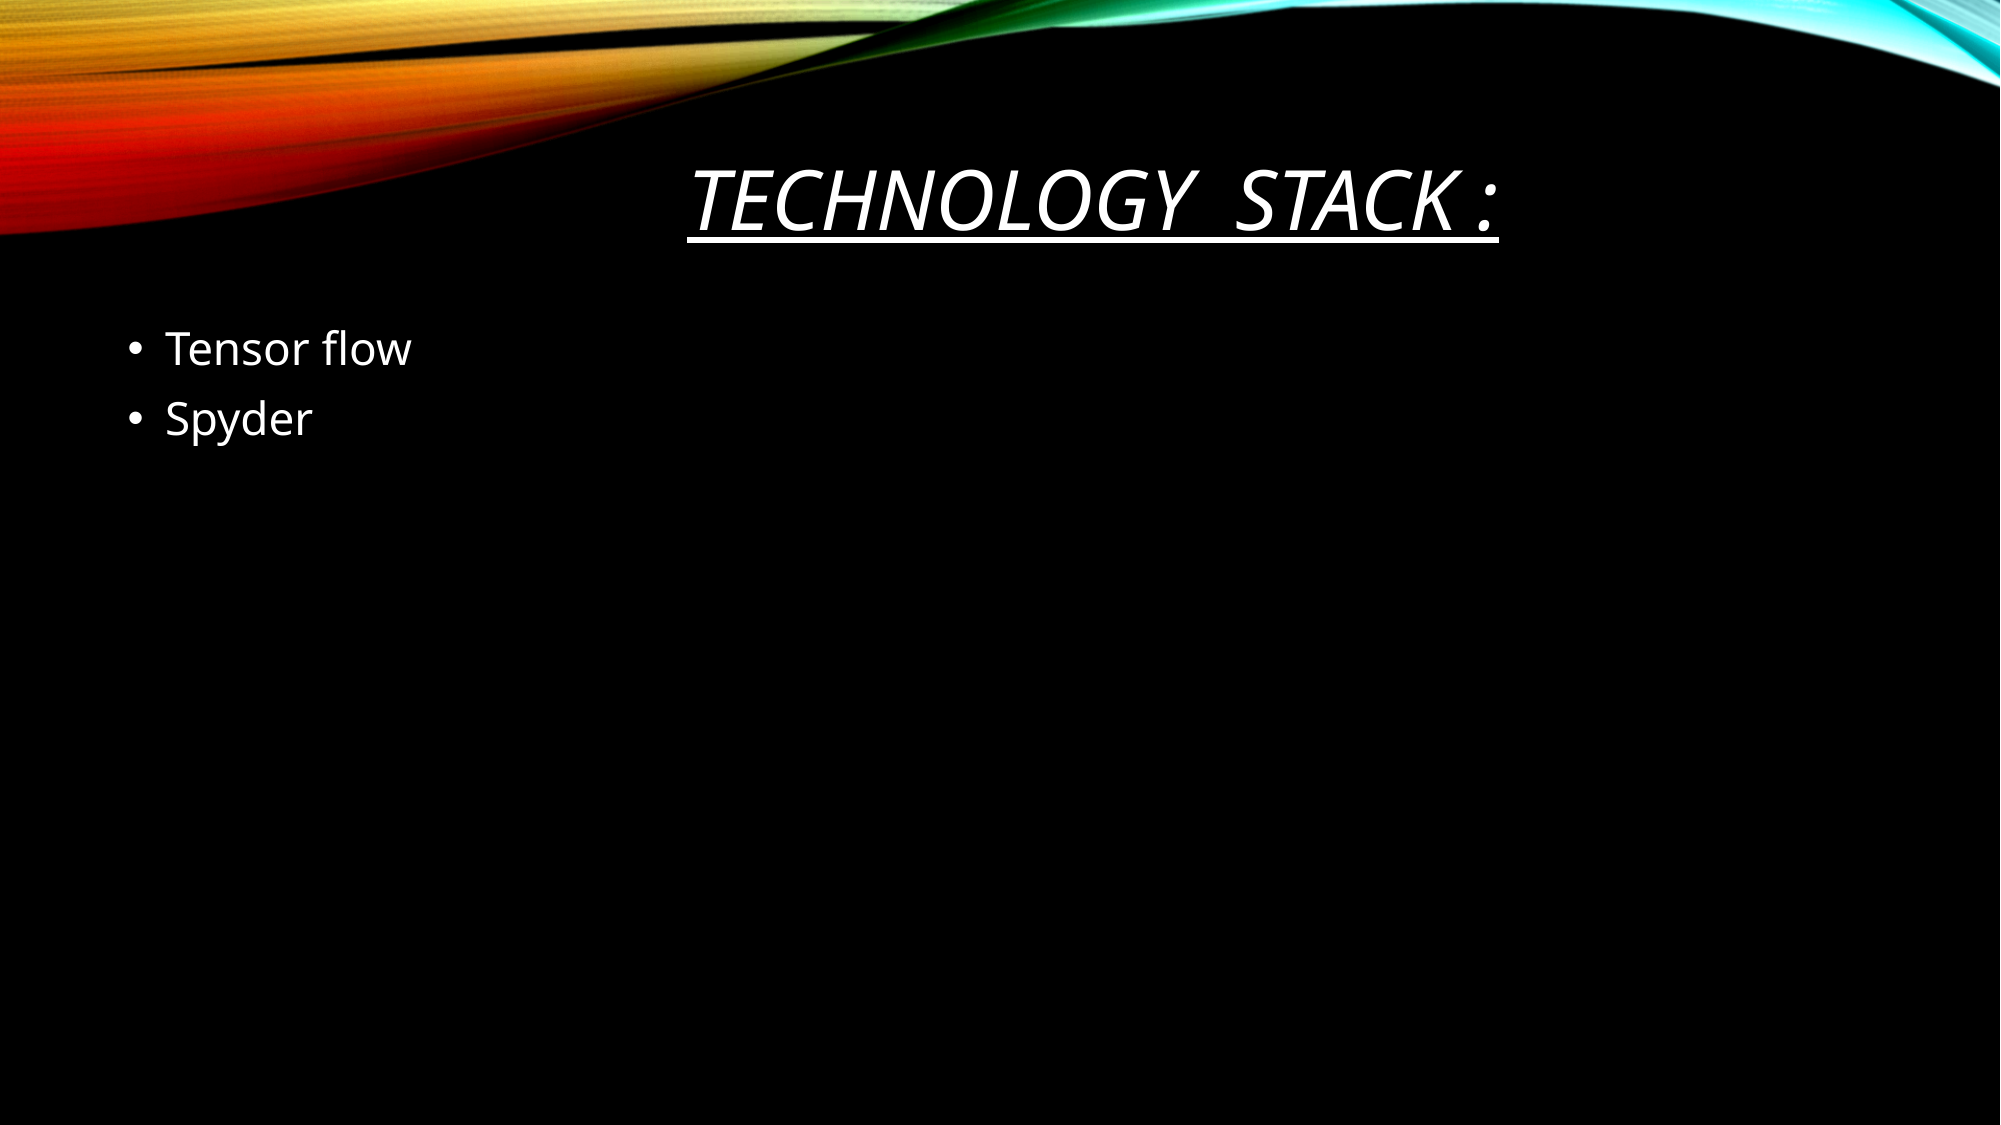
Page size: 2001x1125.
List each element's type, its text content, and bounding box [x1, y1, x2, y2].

picture [0, 0, 2000, 237]
title Technology stack : [474, 125, 1515, 282]
list Tensor flow Spyder [112, 318, 1888, 1021]
